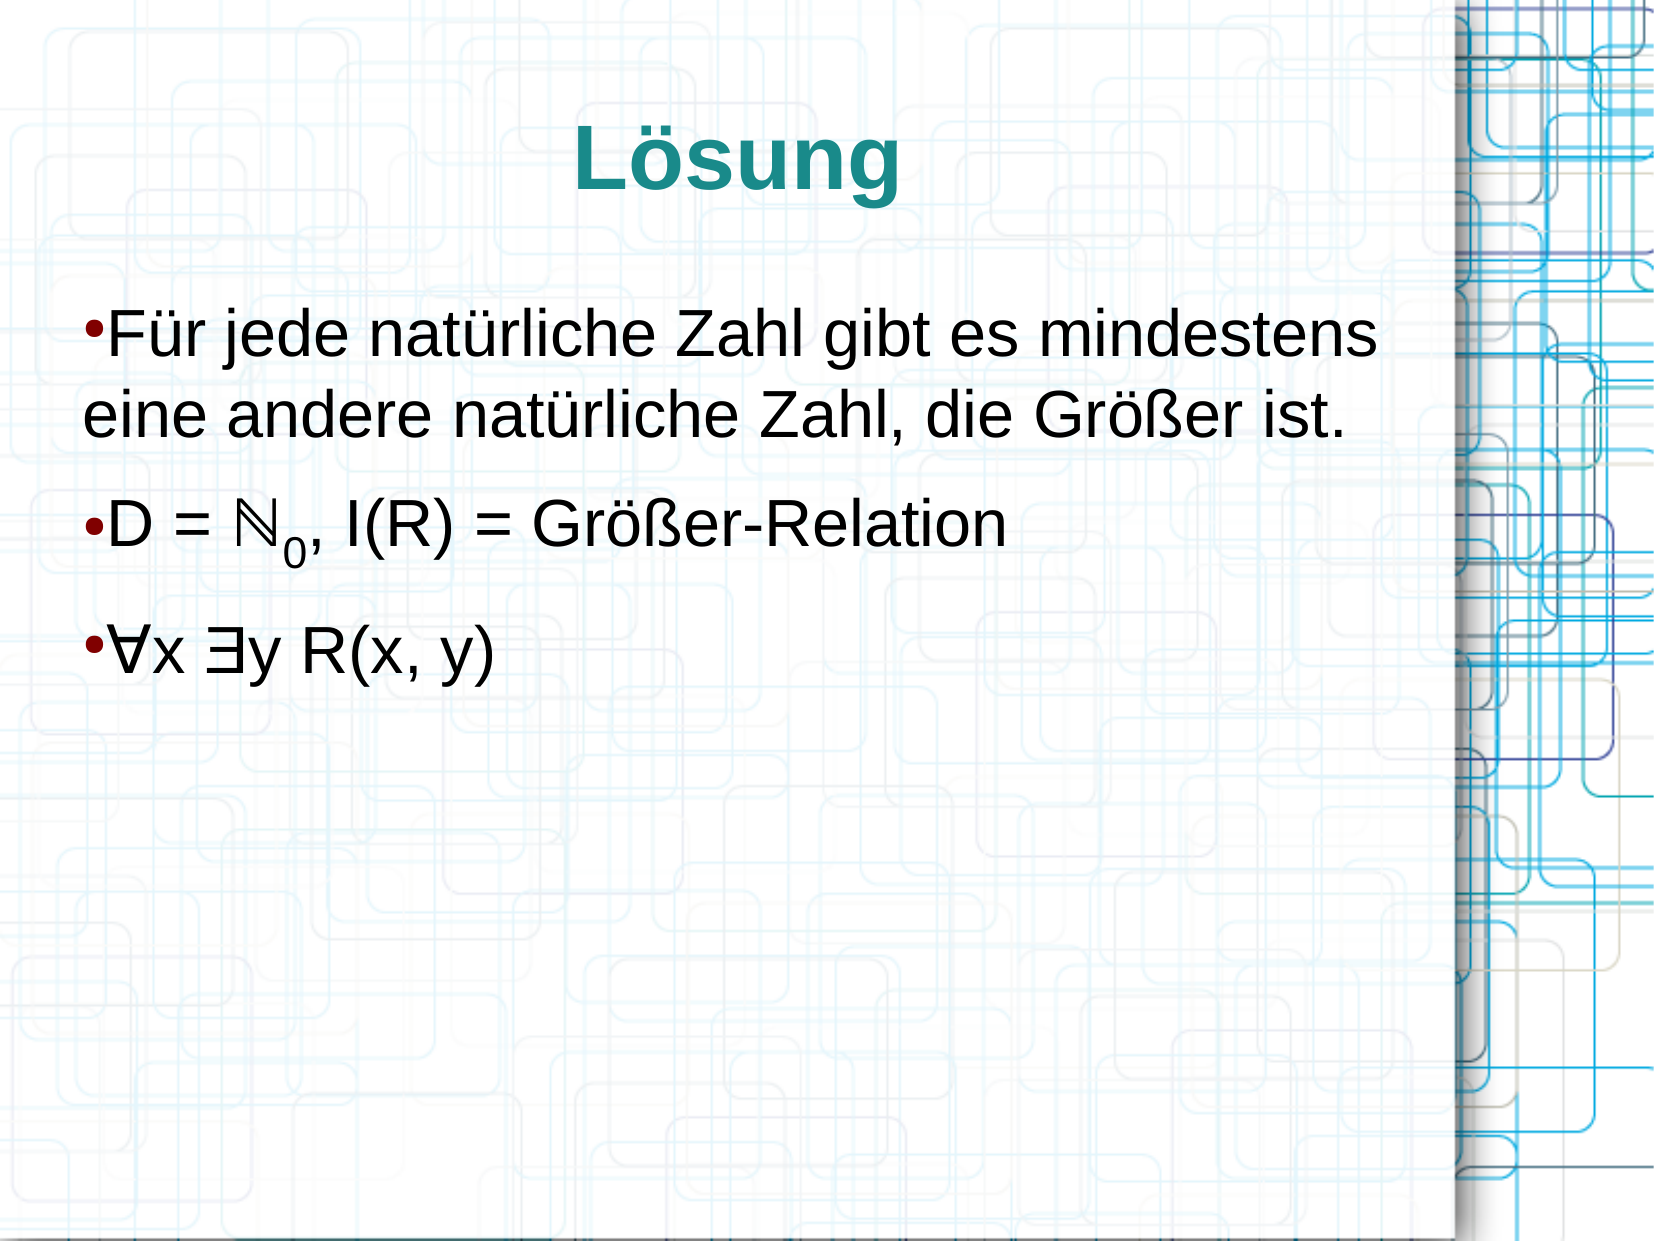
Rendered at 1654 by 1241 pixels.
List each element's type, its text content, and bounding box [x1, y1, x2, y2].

title Lösung [59, 49, 1418, 257]
list Für jede natürliche Zahl gibt es mindestens eine andere natürliche Zahl, die Größer ist. D = ℕ0, I(R) = Größer-Relation ∀x Ǝy R(x, y) [82, 290, 1418, 1109]
